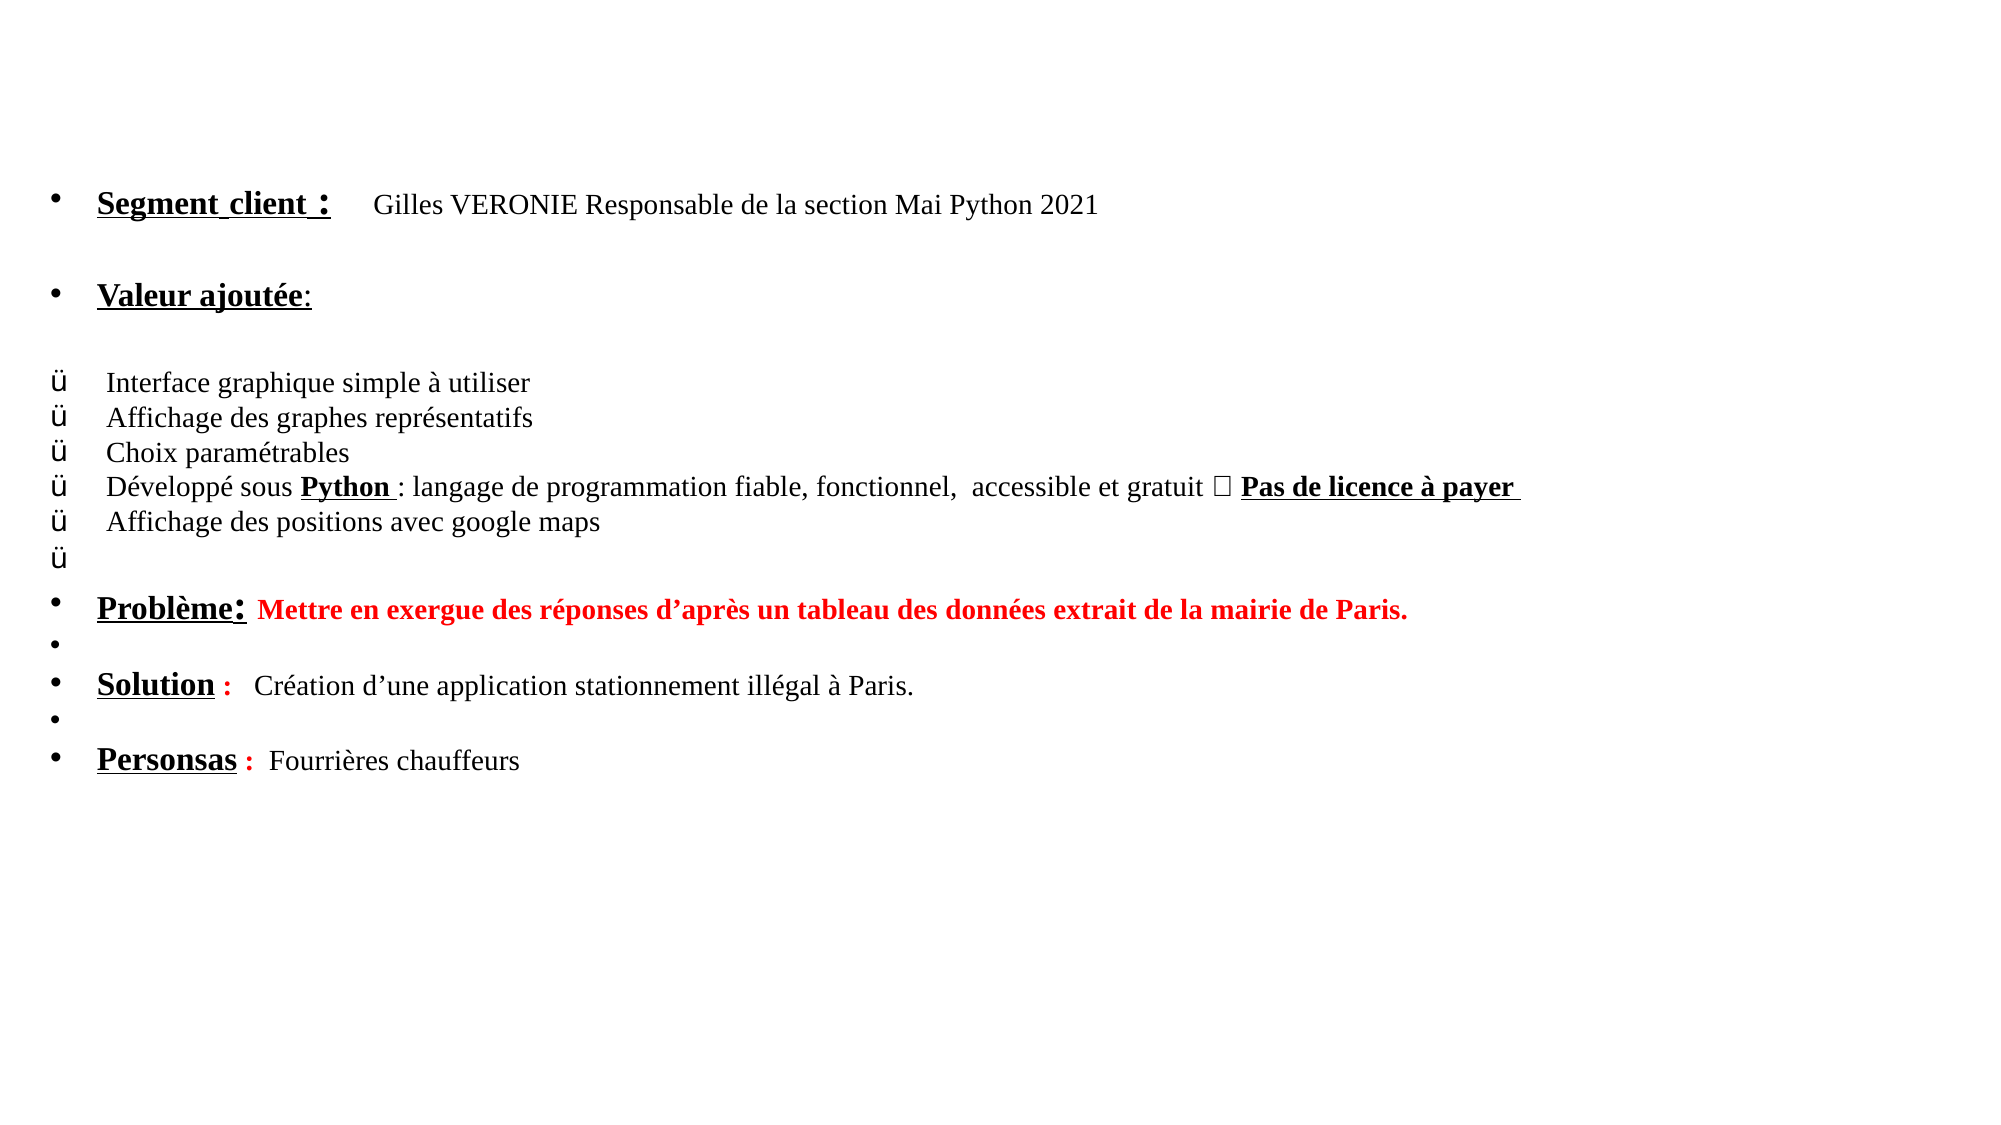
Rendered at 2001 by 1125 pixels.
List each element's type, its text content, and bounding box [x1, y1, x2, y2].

text_box Segment client : Gilles VERONIE Responsable de la section Mai Python 2021 Valeur ajoutée: Interface graphique simple à utiliser Affichage des graphes représentatifs Choix paramétrables Développé sous Python : langage de programmation fiable, fonctionnel, accessible et gratuit  Pas de licence à payer Affichage des positions avec google maps Problème: Mettre en exergue des réponses d’après un tableau des données extrait de la mairie de Paris. Solution : Création d’une application stationnement illégal à Paris. Personsas : Fourrières chauffeurs [34, 165, 2000, 938]
